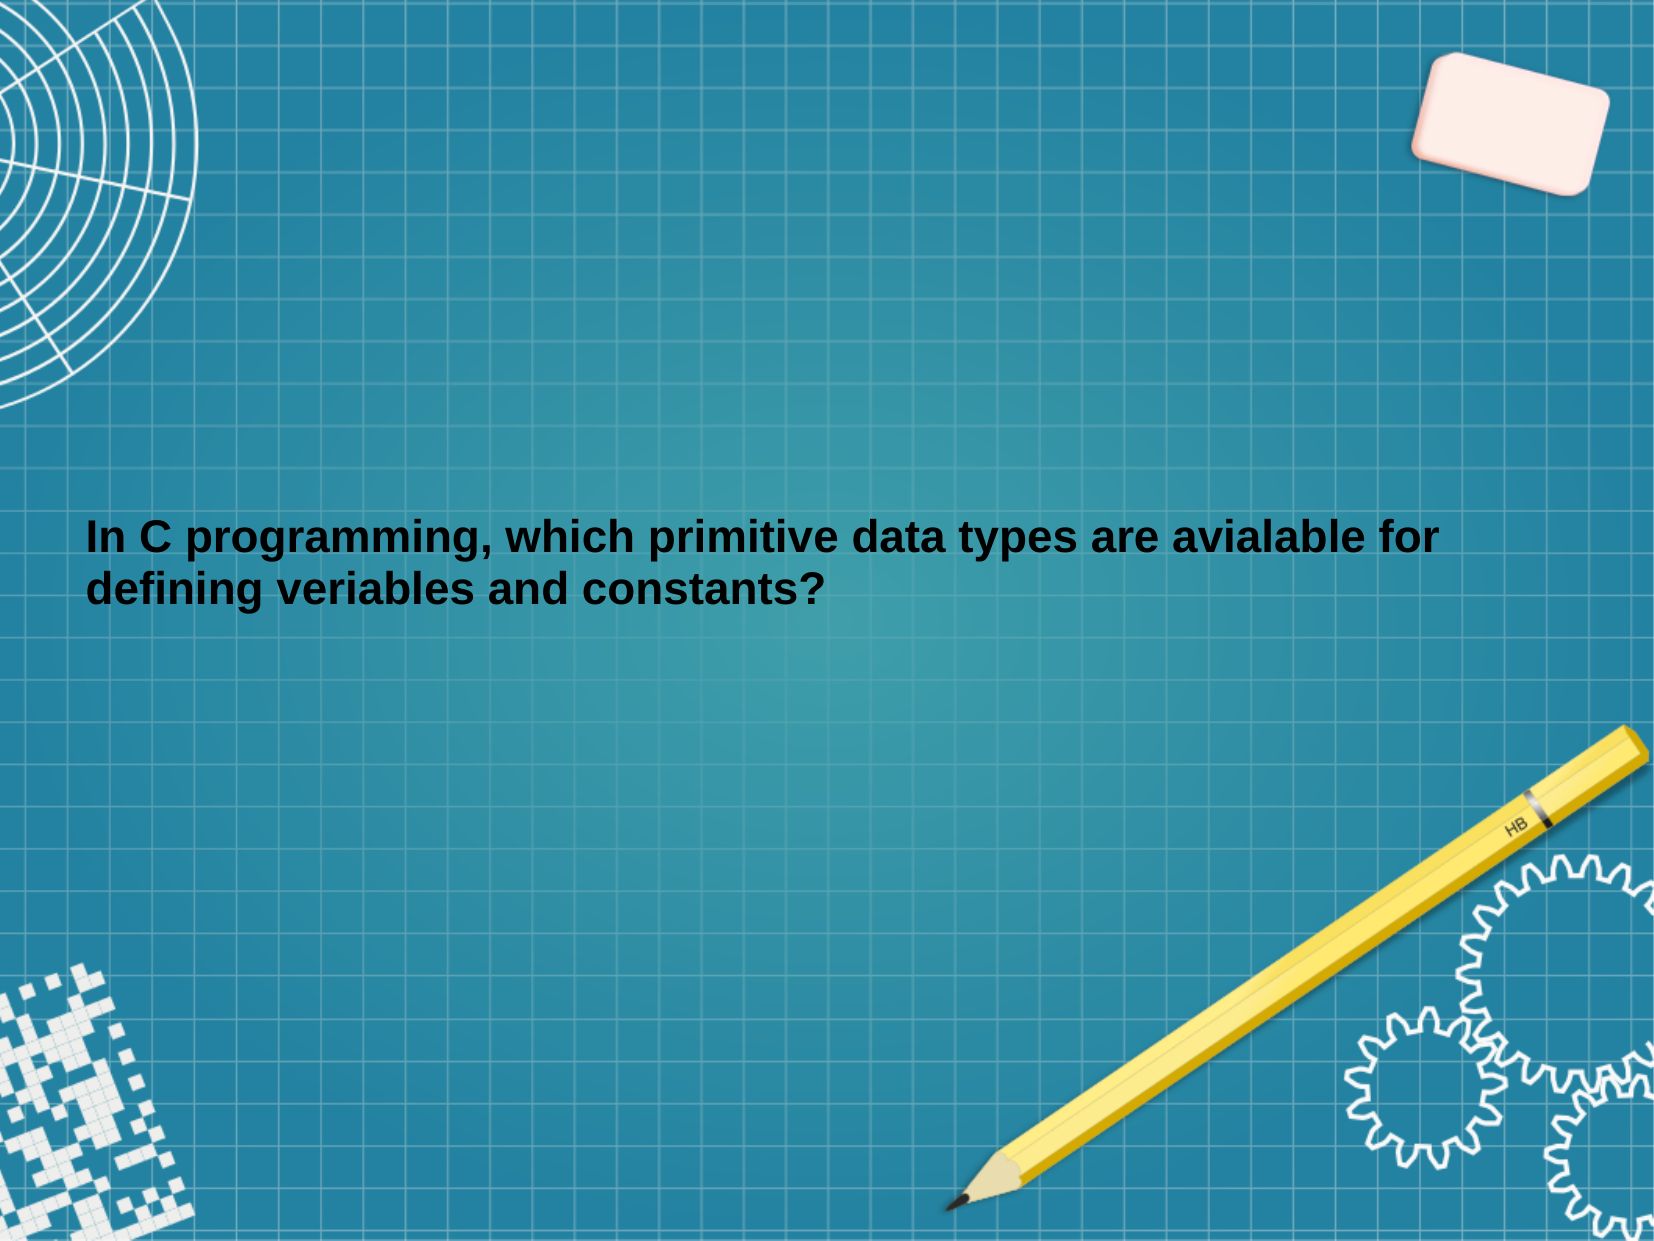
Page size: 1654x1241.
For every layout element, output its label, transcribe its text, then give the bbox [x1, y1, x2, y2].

picture [0, 0, 1654, 1241]
text_box In C programming, which primitive data types are avialable for defining veriables and constants? [70, 401, 1615, 1024]
